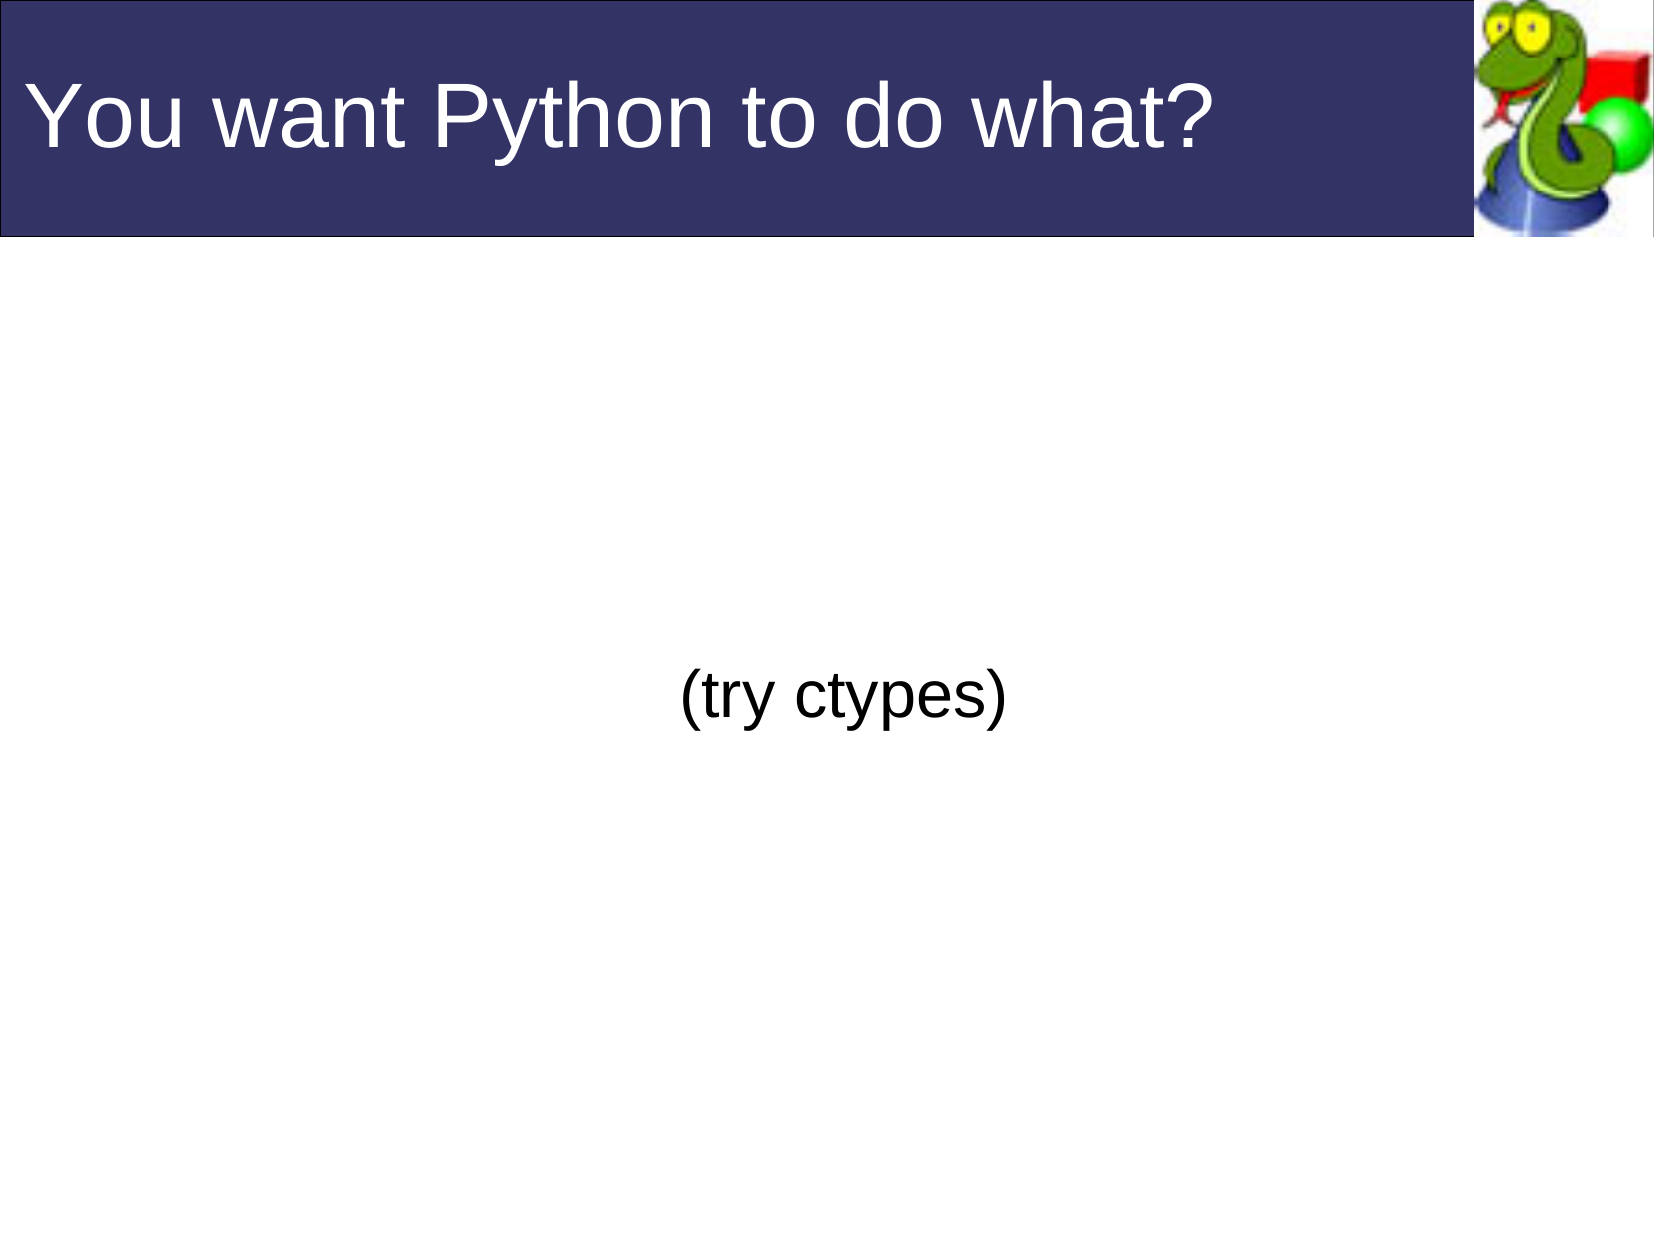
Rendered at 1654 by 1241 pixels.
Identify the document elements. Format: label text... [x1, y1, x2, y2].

subtitle (try ctypes) [88, 442, 1565, 945]
picture [1474, 0, 1654, 237]
title You want Python to do what? [23, 11, 1477, 219]
